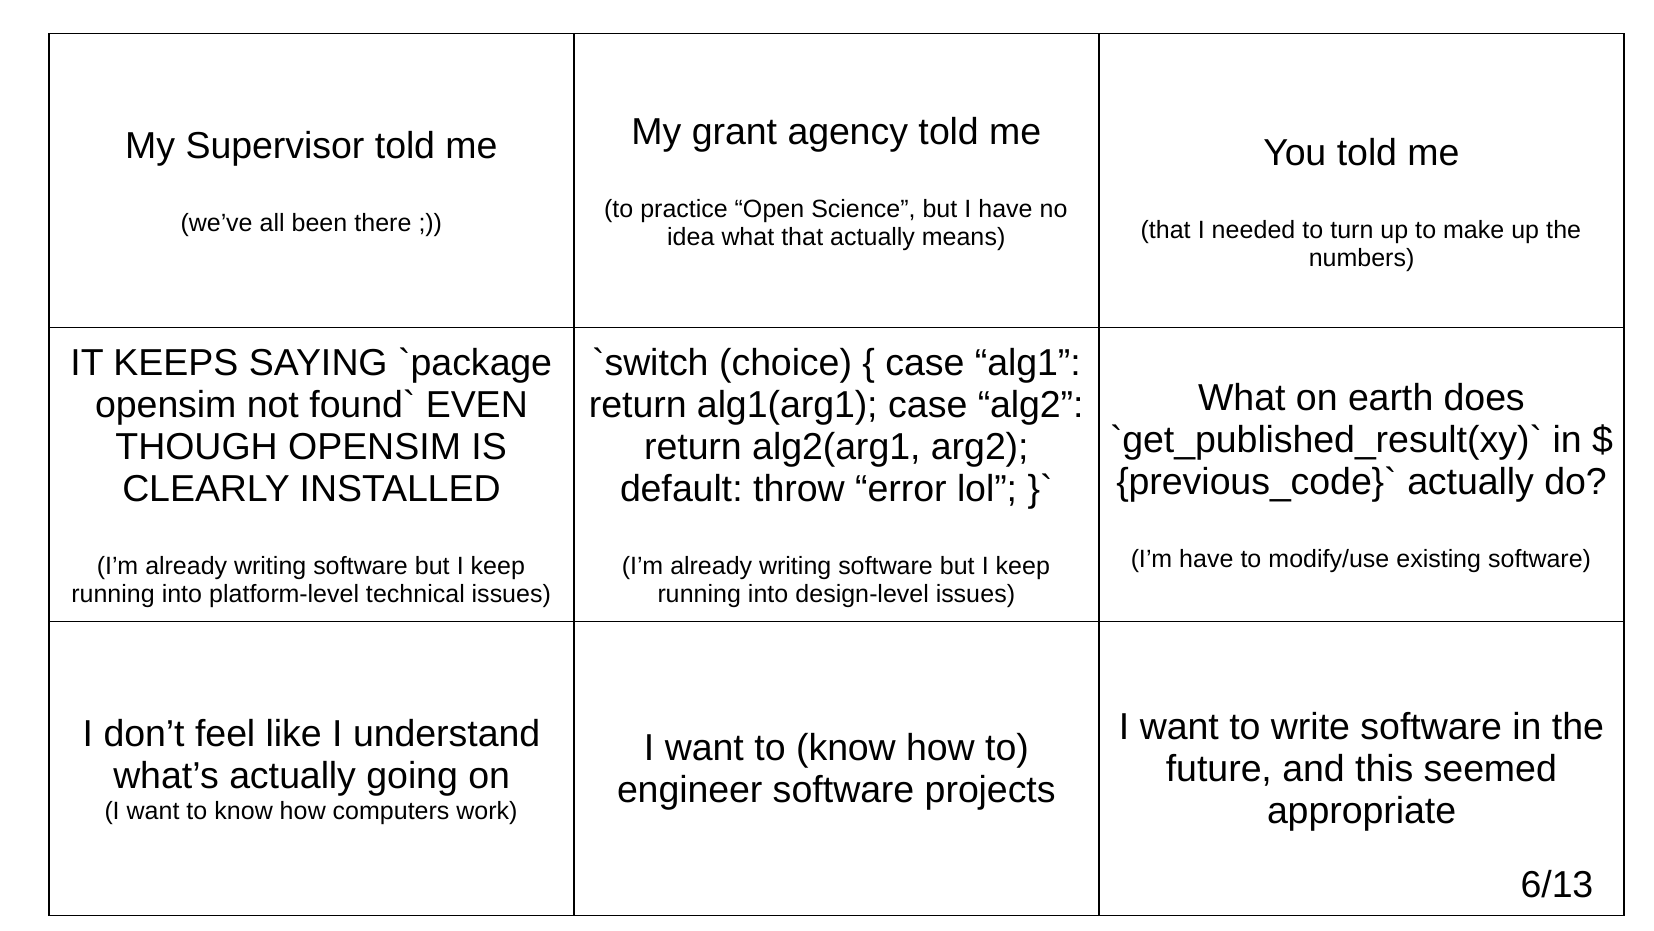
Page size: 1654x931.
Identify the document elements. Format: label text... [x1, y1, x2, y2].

table_header My Supervisor told me (we’ve all been there ;)) [50, 34, 573, 327]
text_box <number>/13 [1505, 856, 1625, 914]
table_cell I don’t feel like I understand what’s actually going on (I want to know how computers work) [50, 622, 573, 915]
table_cell I want to (know how to) engineer software projects [575, 622, 1098, 915]
table_cell What on earth does `get_published_result(xy)` in ${previous_code}` actually do? (I’m have to modify/use existing software) [1100, 328, 1623, 621]
table_cell I want to write software in the future, and this seemed appropriate [1100, 622, 1623, 915]
table_header My grant agency told me (to practice “Open Science”, but I have no idea what that actually means) [575, 34, 1098, 327]
table_cell `switch (choice) { case “alg1”: return alg1(arg1); case “alg2”: return alg2(arg1, arg2); default: throw “error lol”; }` (I’m already writing software but I keep running into design-level issues) [575, 328, 1098, 621]
table_header You told me (that I needed to turn up to make up the numbers) [1100, 34, 1623, 327]
table_cell IT KEEPS SAYING `package opensim not found` EVEN THOUGH OPENSIM IS CLEARLY INSTALLED (I’m already writing software but I keep running into platform-level technical issues) [50, 328, 573, 621]
